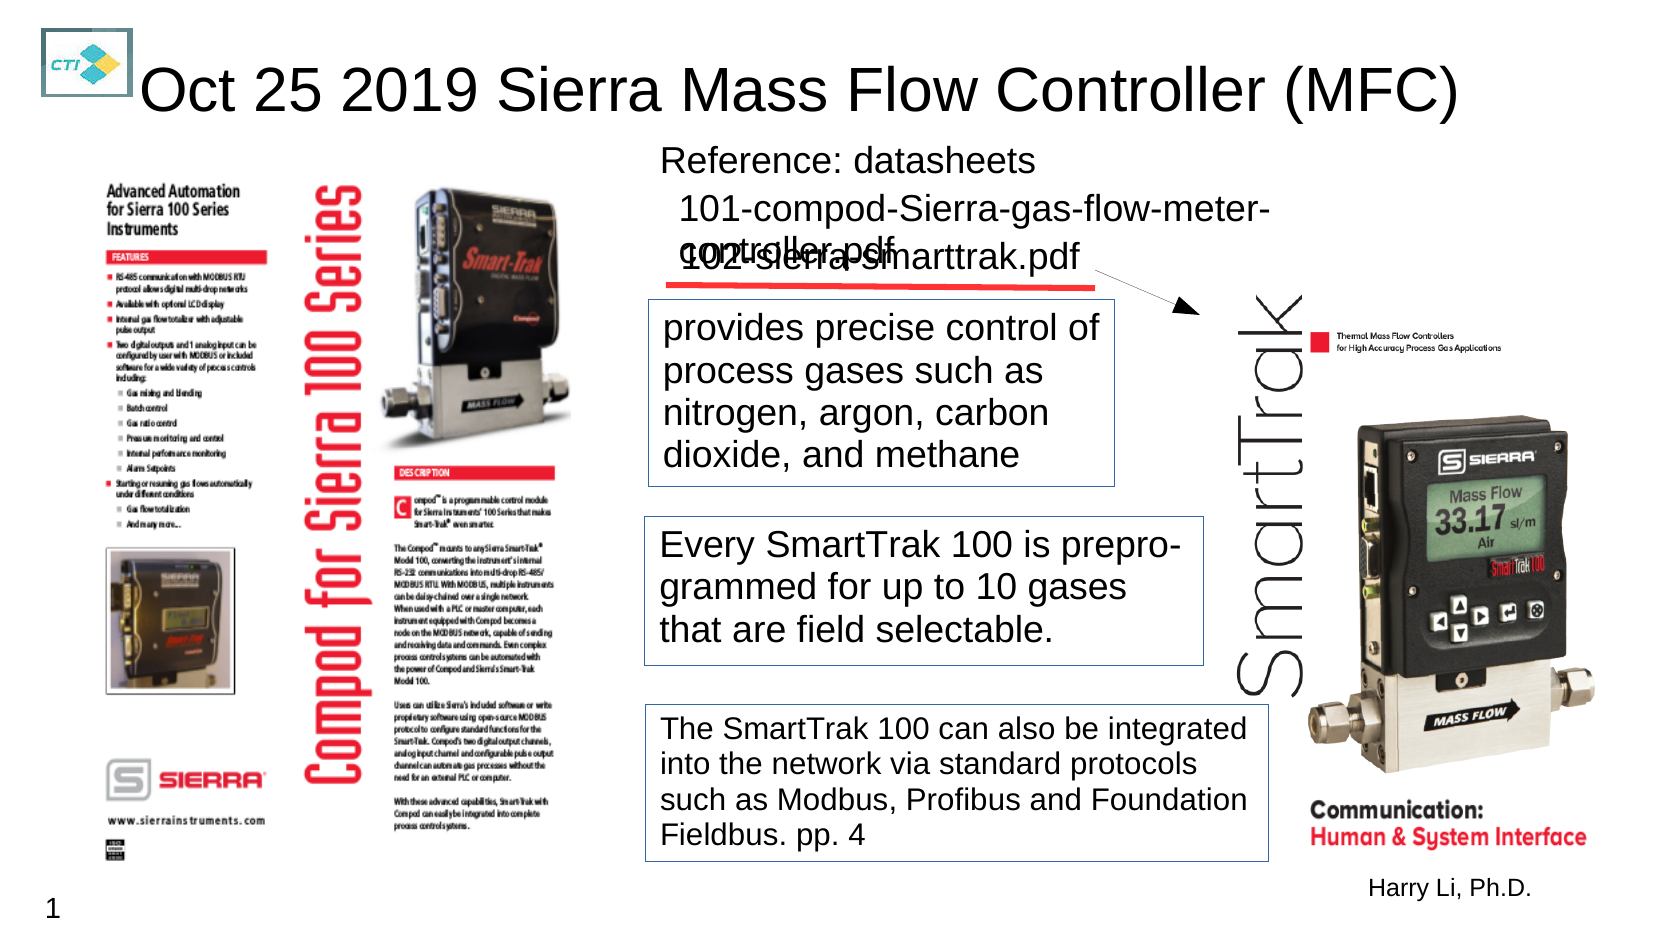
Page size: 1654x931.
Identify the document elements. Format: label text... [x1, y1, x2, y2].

picture [41, 28, 133, 97]
text_box 102-sierra-smarttrak.pdf [665, 228, 1096, 285]
picture [1229, 287, 1598, 781]
text_box 101-compod-Sierra-gas-flow-meter-controller.pdf [663, 180, 1501, 241]
text_box Every SmartTrak 100 is prepro- grammed for up to 10 gases that are field selectable. [644, 516, 1204, 666]
picture [1305, 793, 1591, 856]
text_box Harry Li, Ph.D. [1353, 864, 1598, 908]
text_box provides precise control of process gases such as nitrogen, argon, carbon dioxide, and methane [648, 299, 1115, 487]
title Oct 25 2019 Sierra Mass Flow Controller (MFC) [82, 10, 1571, 166]
picture [91, 175, 571, 871]
text_box 1 [29, 885, 106, 931]
text_box Reference: datasheets [645, 132, 1321, 193]
text_box The SmartTrak 100 can also be integrated into the network via standard protocols such as Modbus, Profibus and Foundation Fieldbus. pp. 4 [645, 704, 1269, 862]
